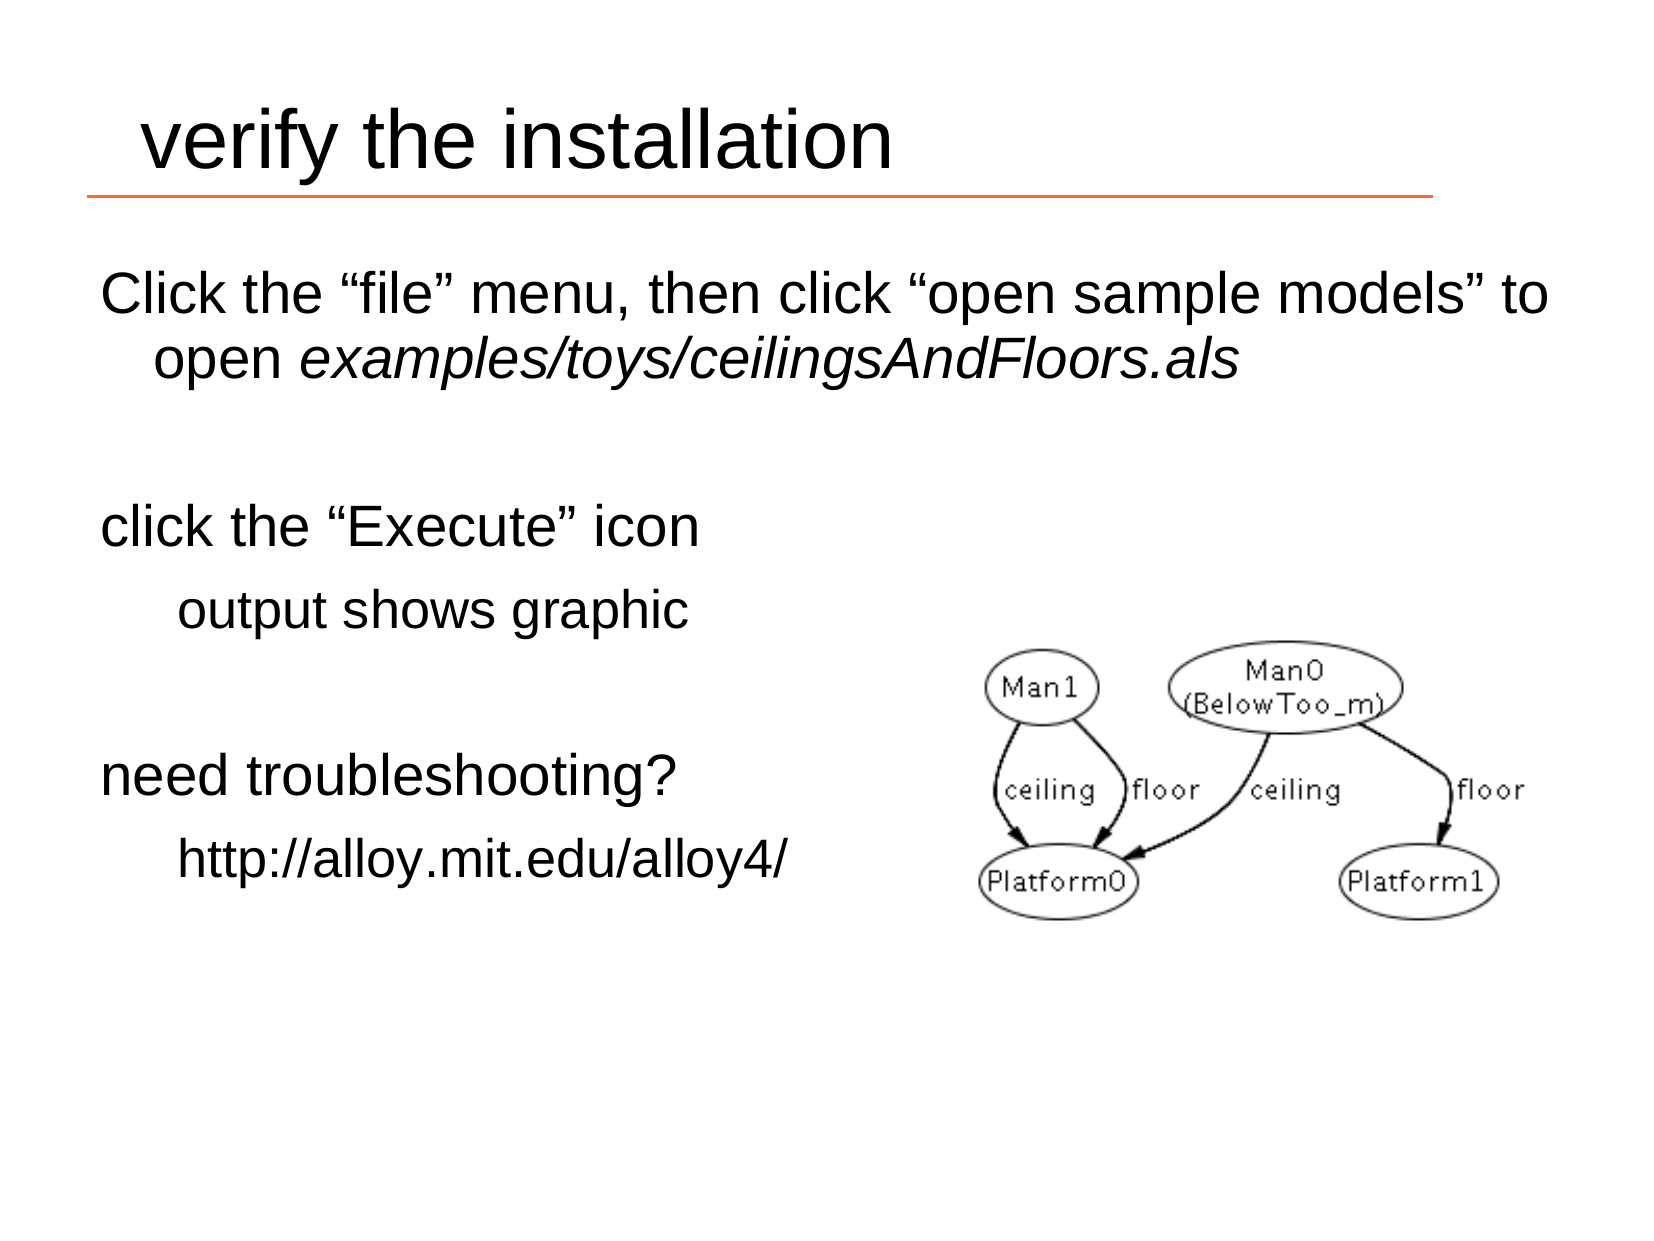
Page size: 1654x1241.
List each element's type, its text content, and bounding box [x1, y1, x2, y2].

title verify the installation [140, 86, 1603, 192]
picture [975, 637, 1529, 923]
list Click the “file” menu, then click “open sample models” to open examples/toys/ceilingsAndFloors.als click the “Execute” icon output shows graphic need troubleshooting? http://alloy.mit.edu/alloy4/ [82, 260, 1571, 1120]
